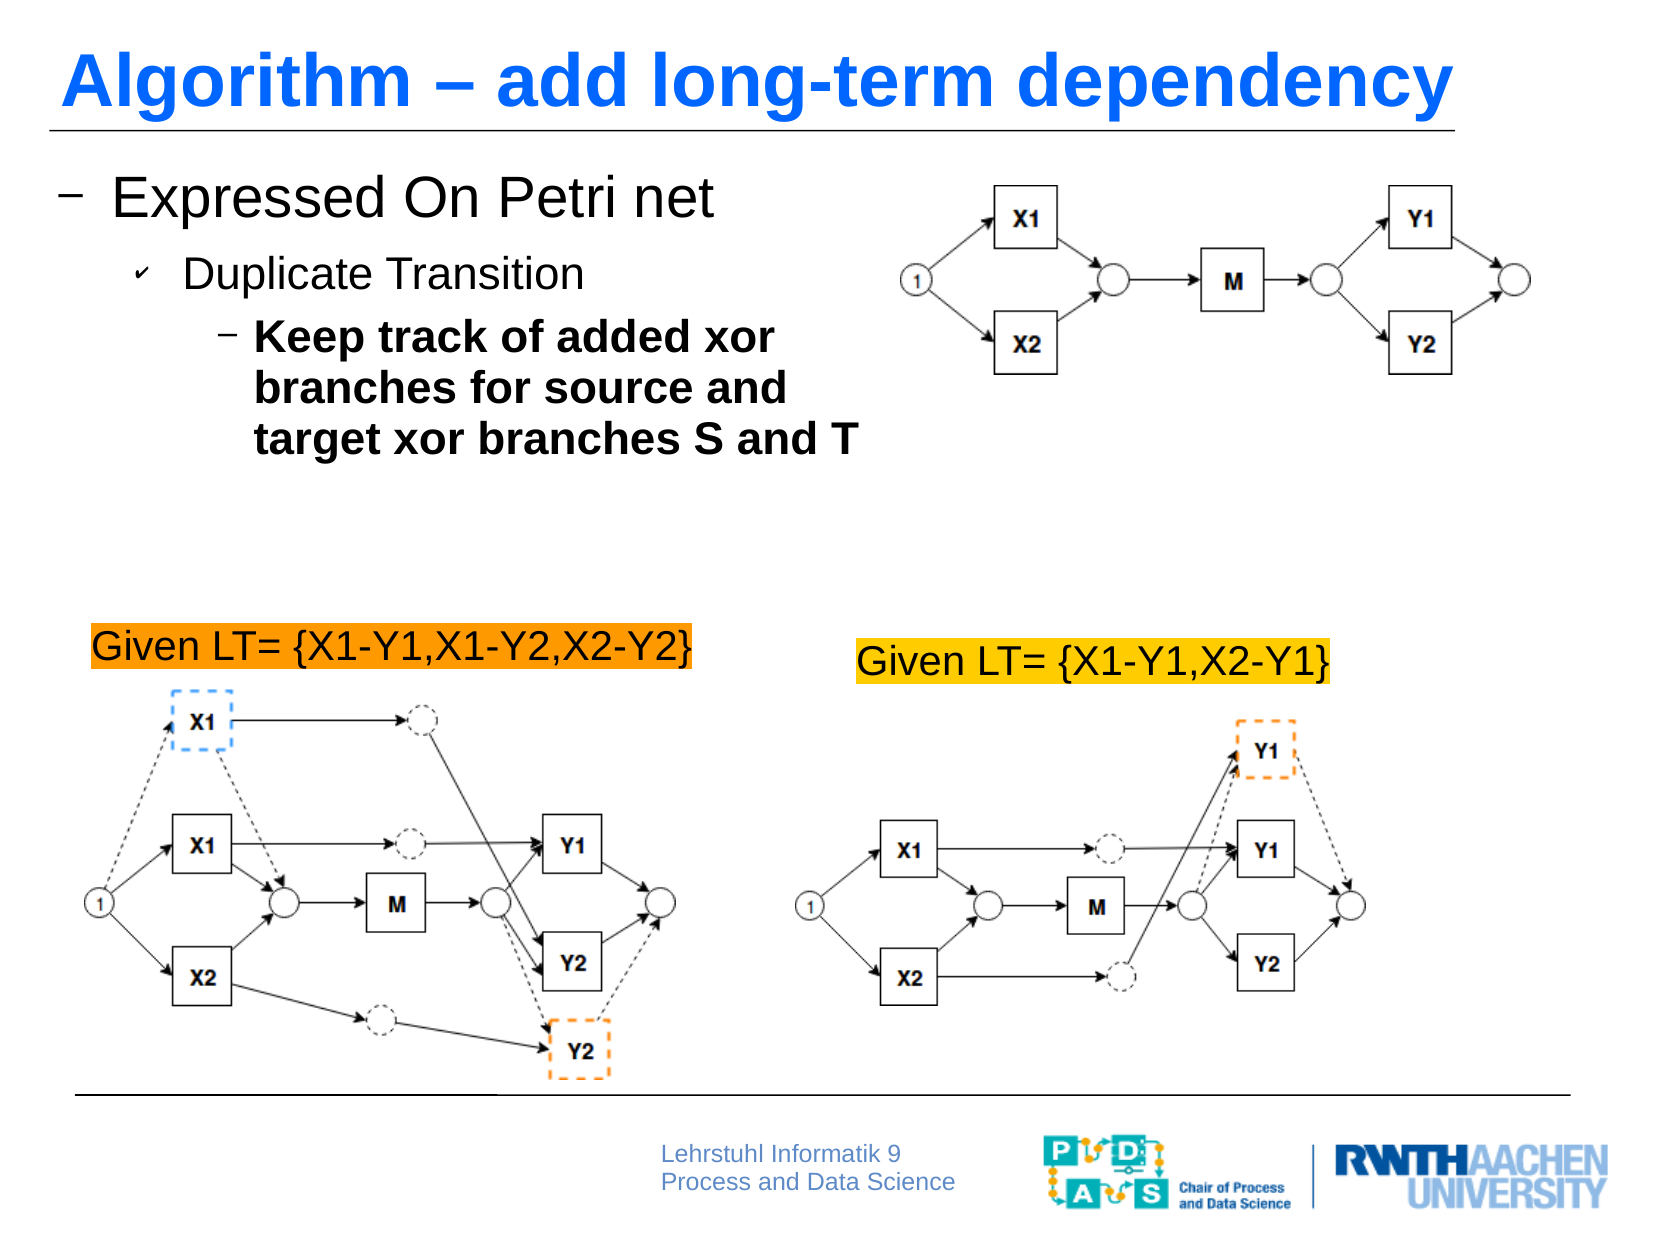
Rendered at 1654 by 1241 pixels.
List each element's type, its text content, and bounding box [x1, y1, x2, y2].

list Expressed On Petri net Duplicate Transition Keep track of added xor branches for source and target xor branches S and T [0, 165, 871, 481]
text_box Given LT= {X1-Y1,X2-Y1} [735, 630, 1501, 706]
title Algorithm – add long-term dependency [60, 30, 1549, 131]
picture [795, 719, 1366, 1006]
picture [900, 185, 1531, 376]
text_box Given LT= {X1-Y1,X1-Y2,X2-Y2} [0, 615, 736, 691]
picture [1005, 1090, 1647, 1241]
picture [84, 691, 676, 1081]
